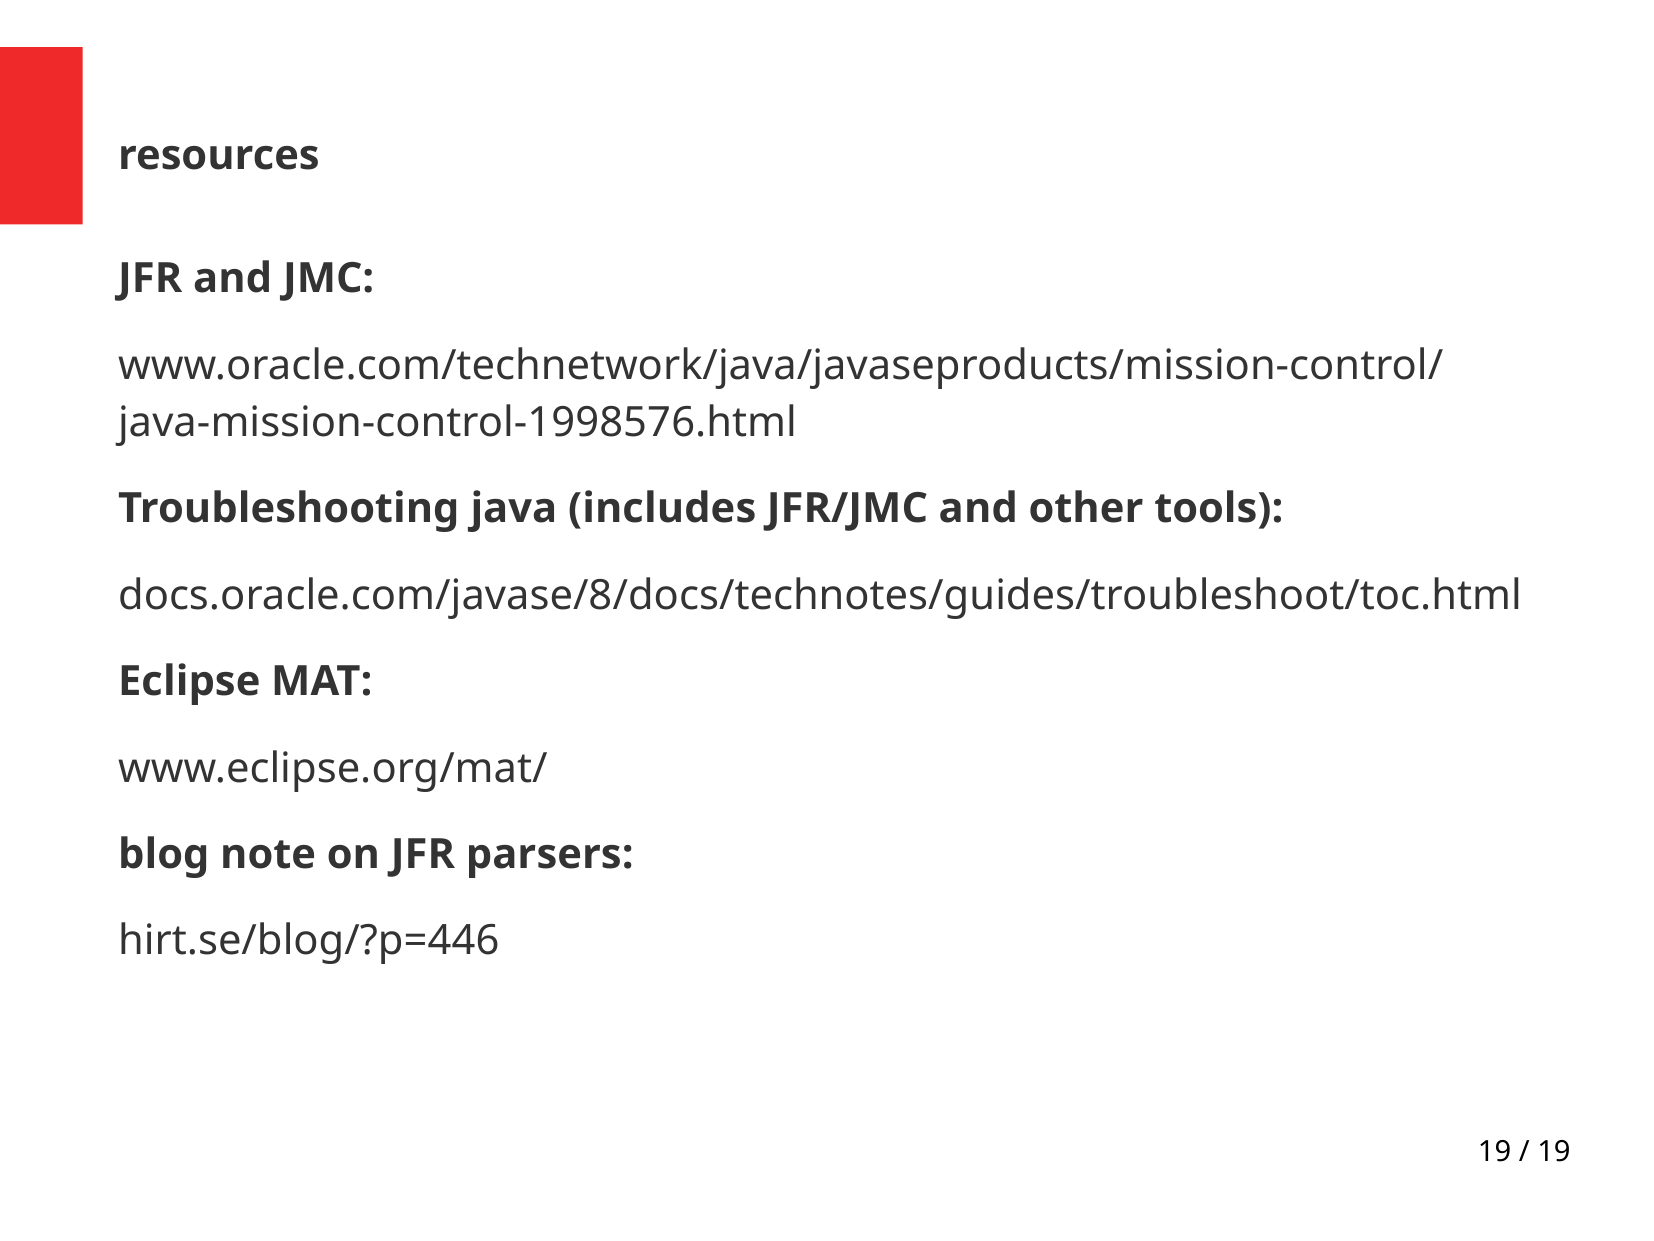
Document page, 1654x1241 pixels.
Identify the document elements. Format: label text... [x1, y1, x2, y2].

title resources [118, 49, 1571, 257]
list JFR and JMC: www.oracle.com/technetwork/java/javaseproducts/mission-control/java-mission-control-1998576.html Troubleshooting java (includes JFR/JMC and other tools): docs.oracle.com/javase/8/docs/technotes/guides/troubleshoot/toc.html Eclipse MAT: www.eclipse.org/mat/ blog note on JFR parsers: hirt.se/blog/?p=446 [118, 248, 1536, 968]
